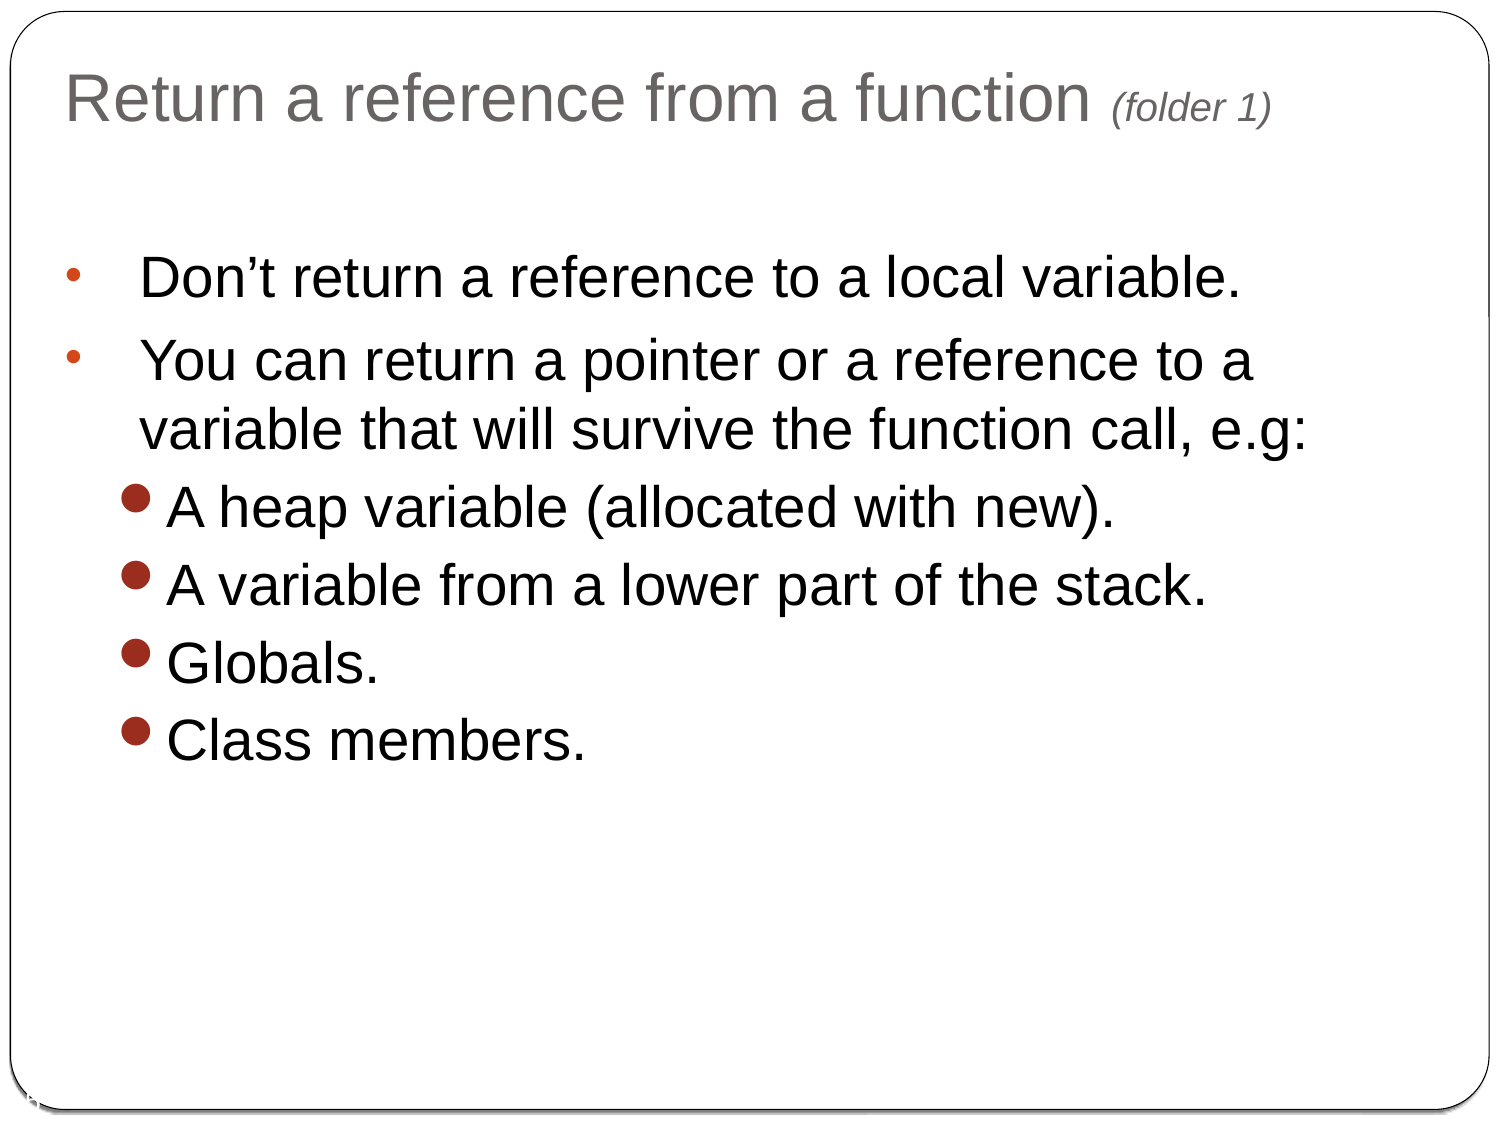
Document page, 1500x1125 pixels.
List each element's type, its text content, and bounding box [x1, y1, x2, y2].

list Don’t return a reference to a local variable. You can return a pointer or a reference to a variable that will survive the function call, e.g: A heap variable (allocated with new). A variable from a lower part of the stack. Globals. Class members. [50, 149, 1450, 1088]
title Return a reference from a function (folder 1) [50, 45, 1450, 149]
slide_number <number> [0, 1074, 50, 1125]
